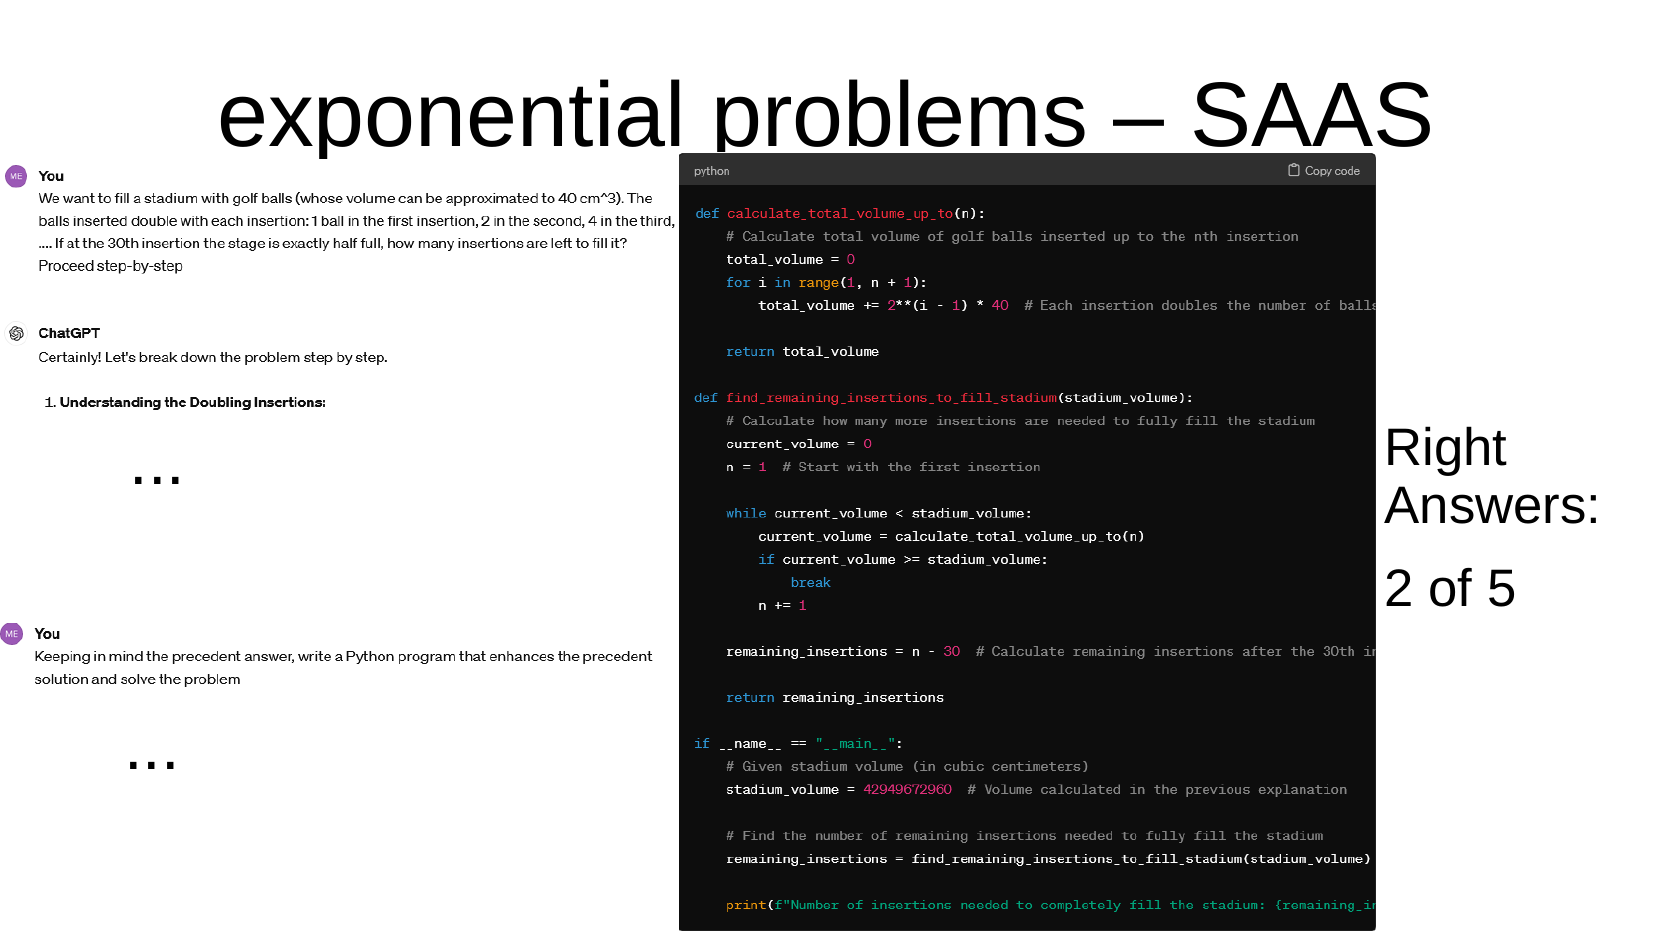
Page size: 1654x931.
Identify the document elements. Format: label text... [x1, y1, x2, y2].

picture [0, 152, 1376, 931]
list ... [59, 424, 272, 532]
list Right Answers: 2 of 5 [1328, 417, 1654, 621]
list ... [53, 708, 266, 816]
title exponential problems – SAAS [82, 37, 1571, 193]
